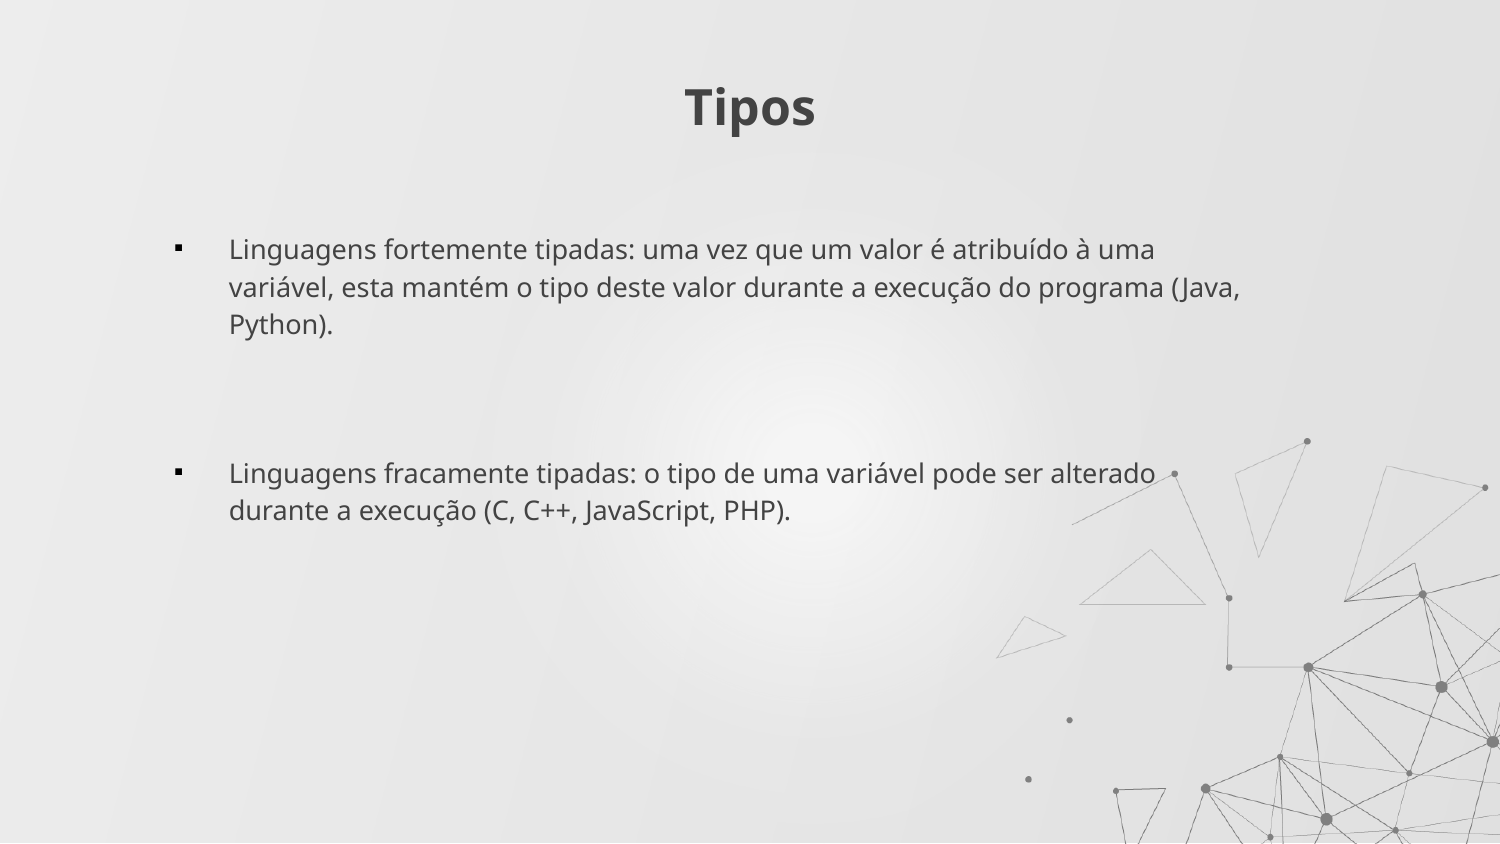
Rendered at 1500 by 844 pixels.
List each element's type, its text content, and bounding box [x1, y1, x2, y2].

list Linguagens fortemente tipadas: uma vez que um valor é atribuído à uma variável, esta mantém o tipo deste valor durante a execução do programa (Java, Python). Linguagens fracamente tipadas: o tipo de uma variável pode ser alterado durante a execução (C, C++, JavaScript, PHP). [142, 216, 1278, 455]
picture [0, 0, 1500, 844]
title Tipos [60, 60, 1441, 216]
